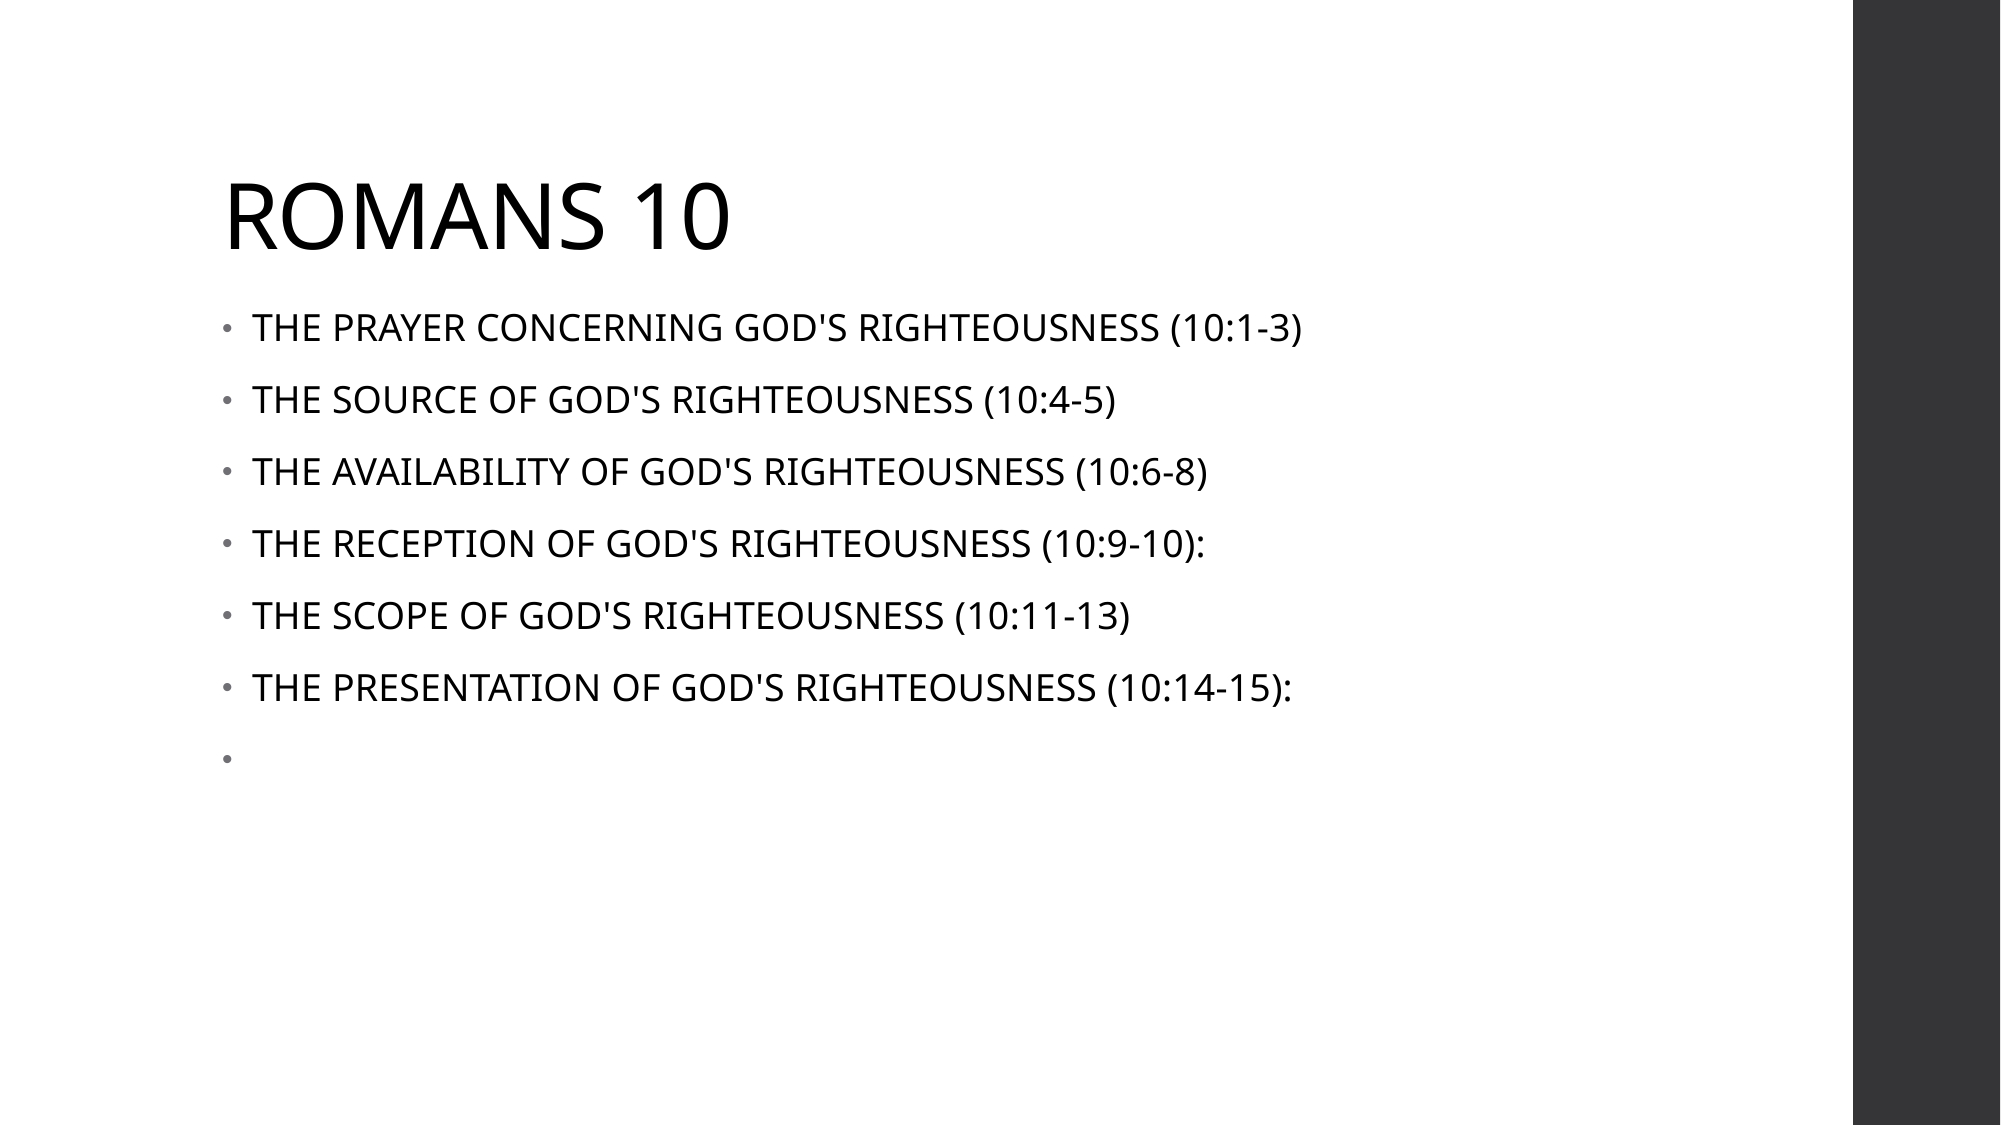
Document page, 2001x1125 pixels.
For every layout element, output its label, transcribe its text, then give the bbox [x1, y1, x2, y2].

list THE PRAYER CONCERNING GOD'S RIGHTEOUSNESS (10:1-3) THE SOURCE OF GOD'S RIGHTEOUSNESS (10:4-5) THE AVAILABILITY OF GOD'S RIGHTEOUSNESS (10:6-8) THE RECEPTION OF GOD'S RIGHTEOUSNESS (10:9-10): THE SCOPE OF GOD'S RIGHTEOUSNESS (10:11-13) THE PRESENTATION OF GOD'S RIGHTEOUSNESS (10:14-15): [206, 299, 1617, 1014]
title ROMANS 10 [206, 60, 1797, 278]
